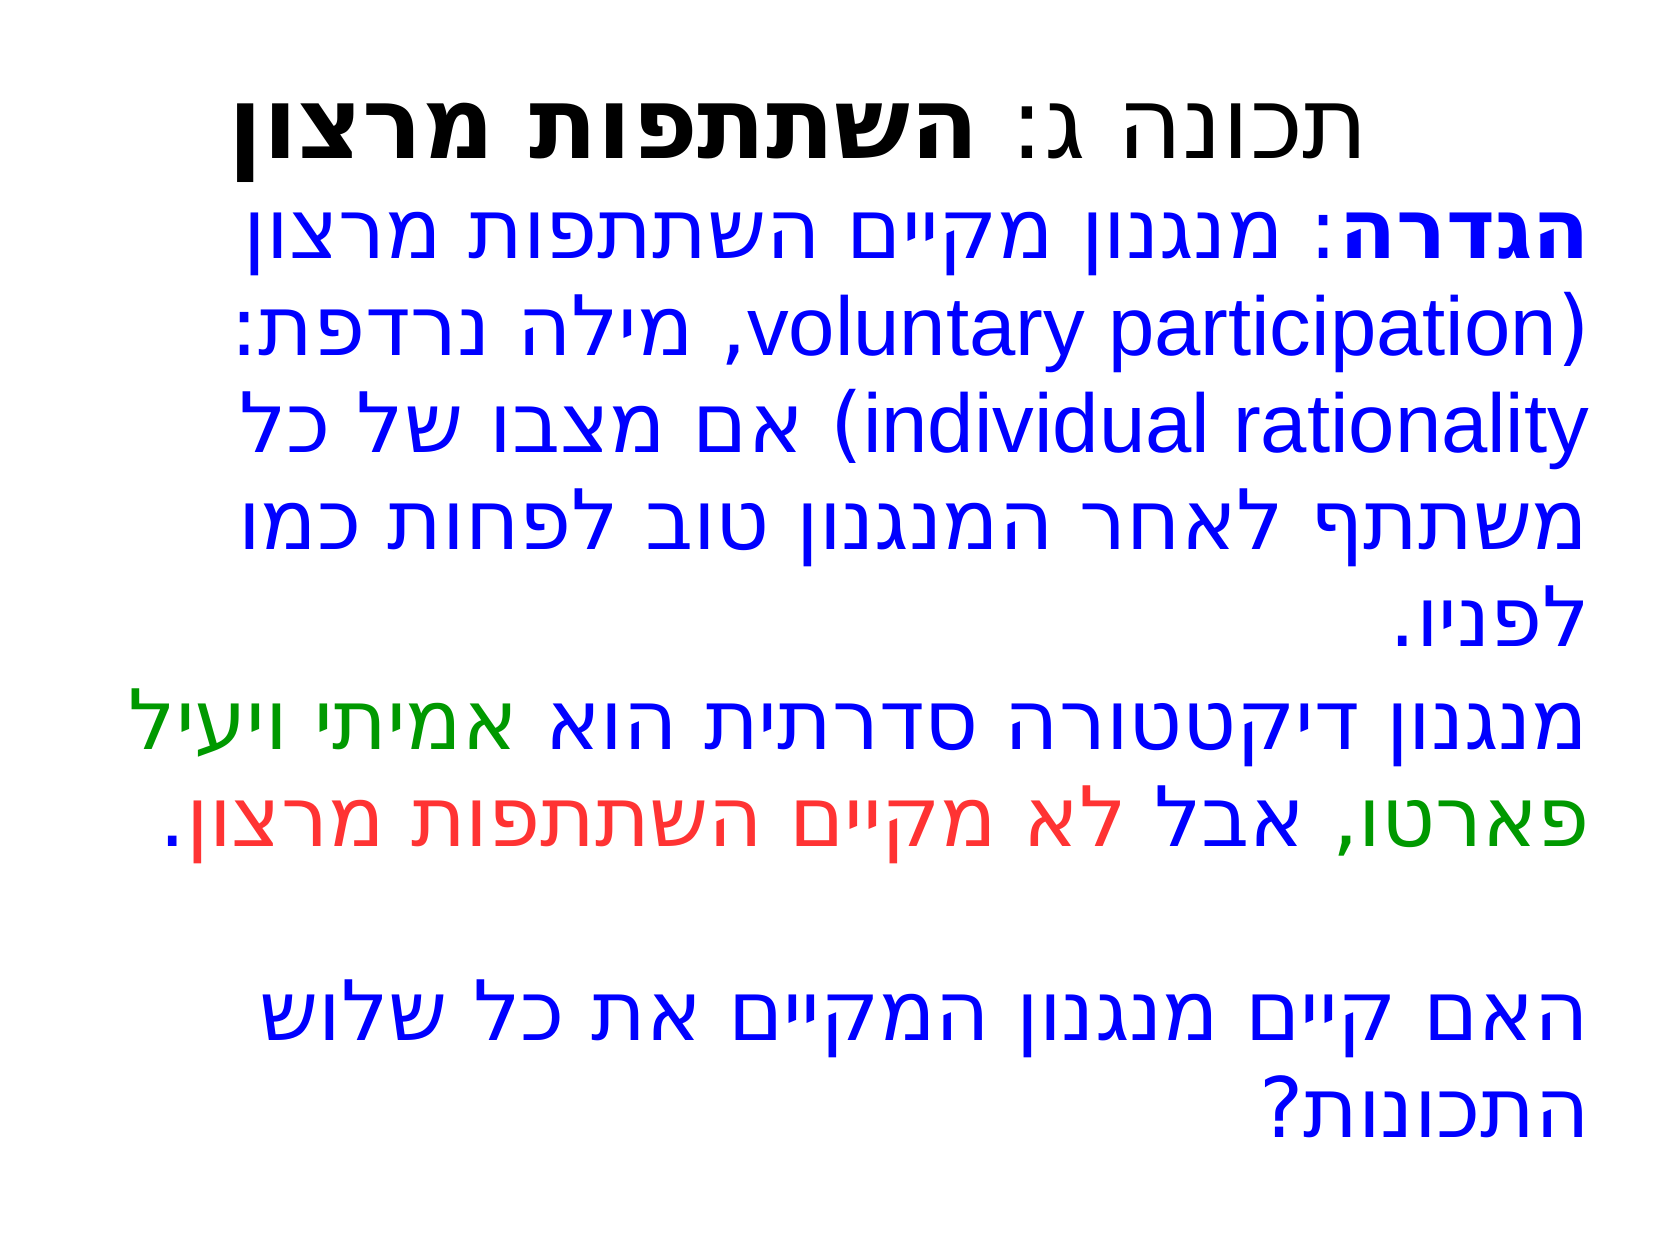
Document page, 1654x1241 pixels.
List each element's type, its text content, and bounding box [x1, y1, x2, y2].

title מנגנון דיקטטורה סדרתית הוא אמיתי ויעיל פארטו, אבל לא מקיים השתתפות מרצון. האם קיים מנגנון המקיים את כל שלוש התכונות? [35, 660, 1591, 1169]
title תכונה ג: השתתפות מרצון [82, 41, 1516, 207]
title הגדרה: מנגנון מקיים השתתפות מרצון (voluntary participation, מילה נרדפת: individual rationality) אם מצבו של כל משתתף לאחר המנגנון טוב לפחות כמו לפניו. [35, 229, 1591, 620]
